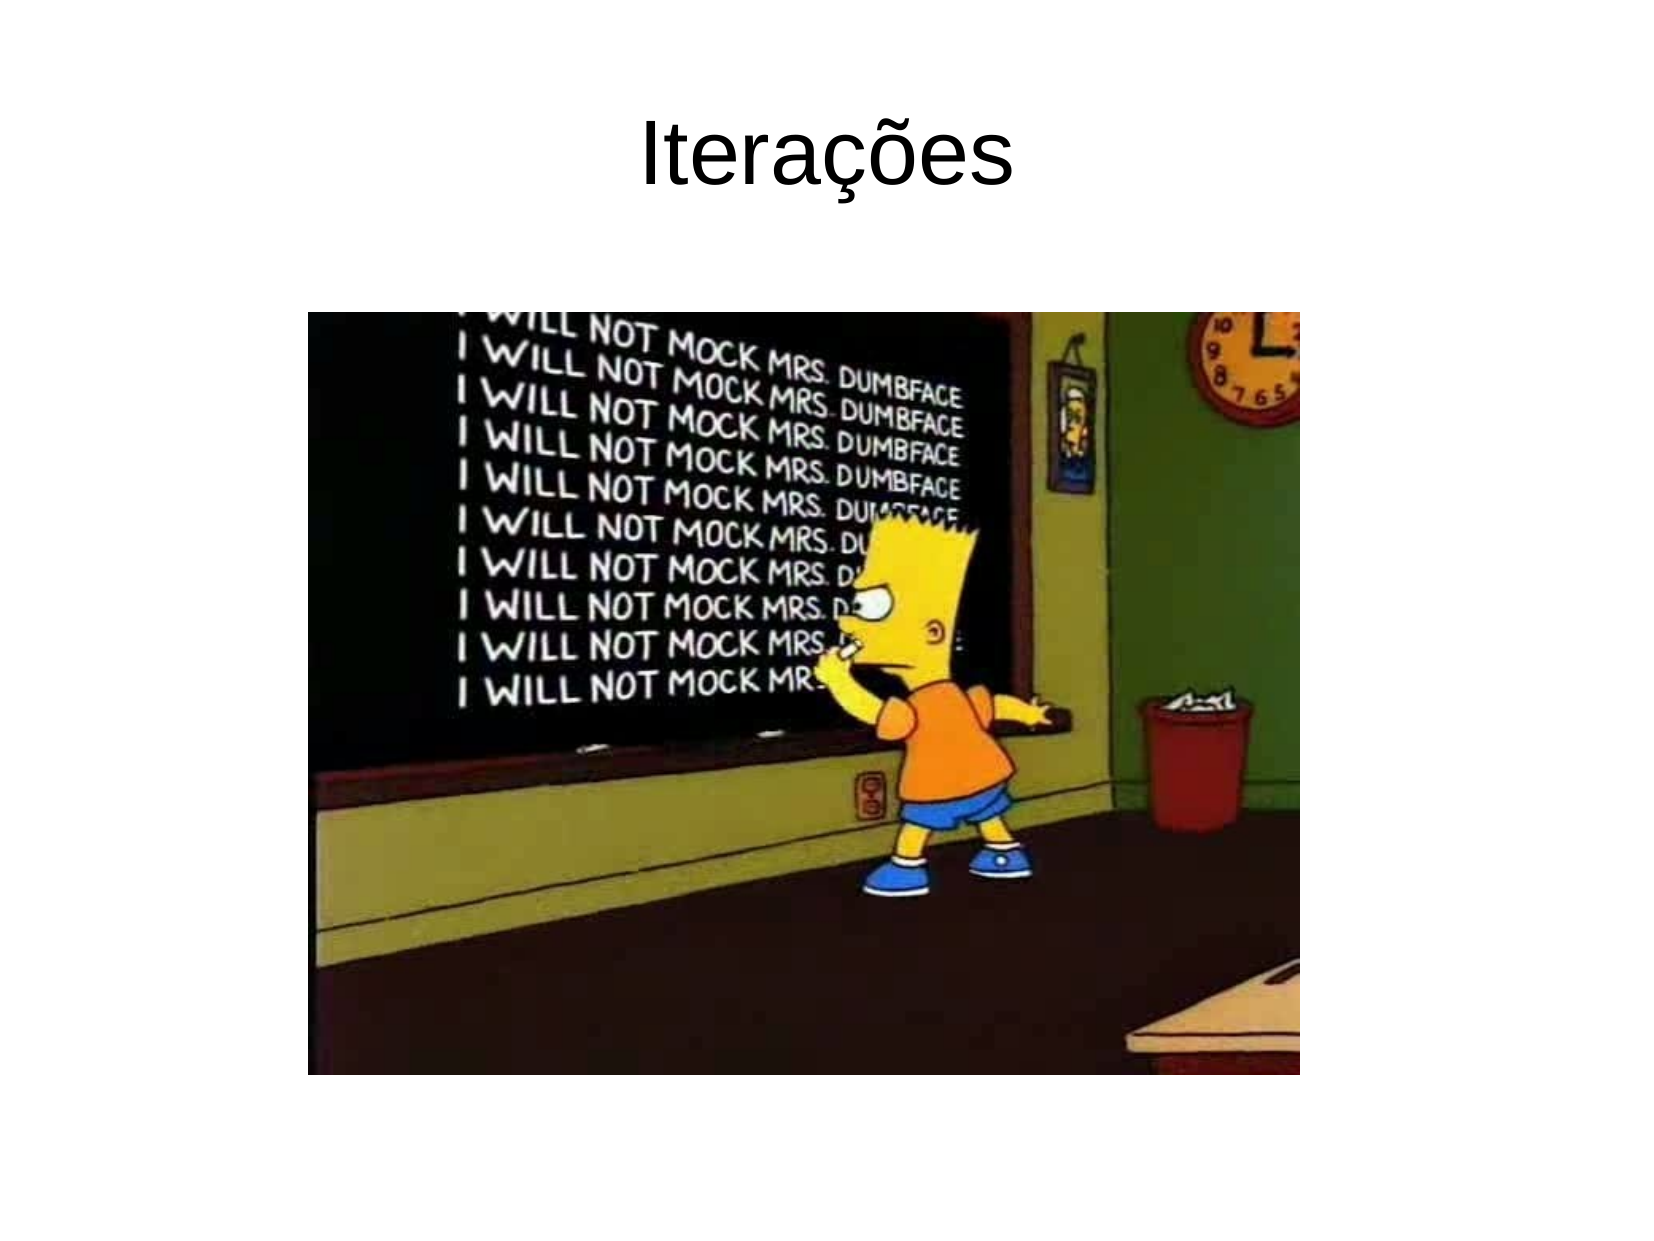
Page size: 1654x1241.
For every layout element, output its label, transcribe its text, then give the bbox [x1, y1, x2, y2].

title Iterações [82, 49, 1571, 257]
picture [308, 312, 1300, 1075]
